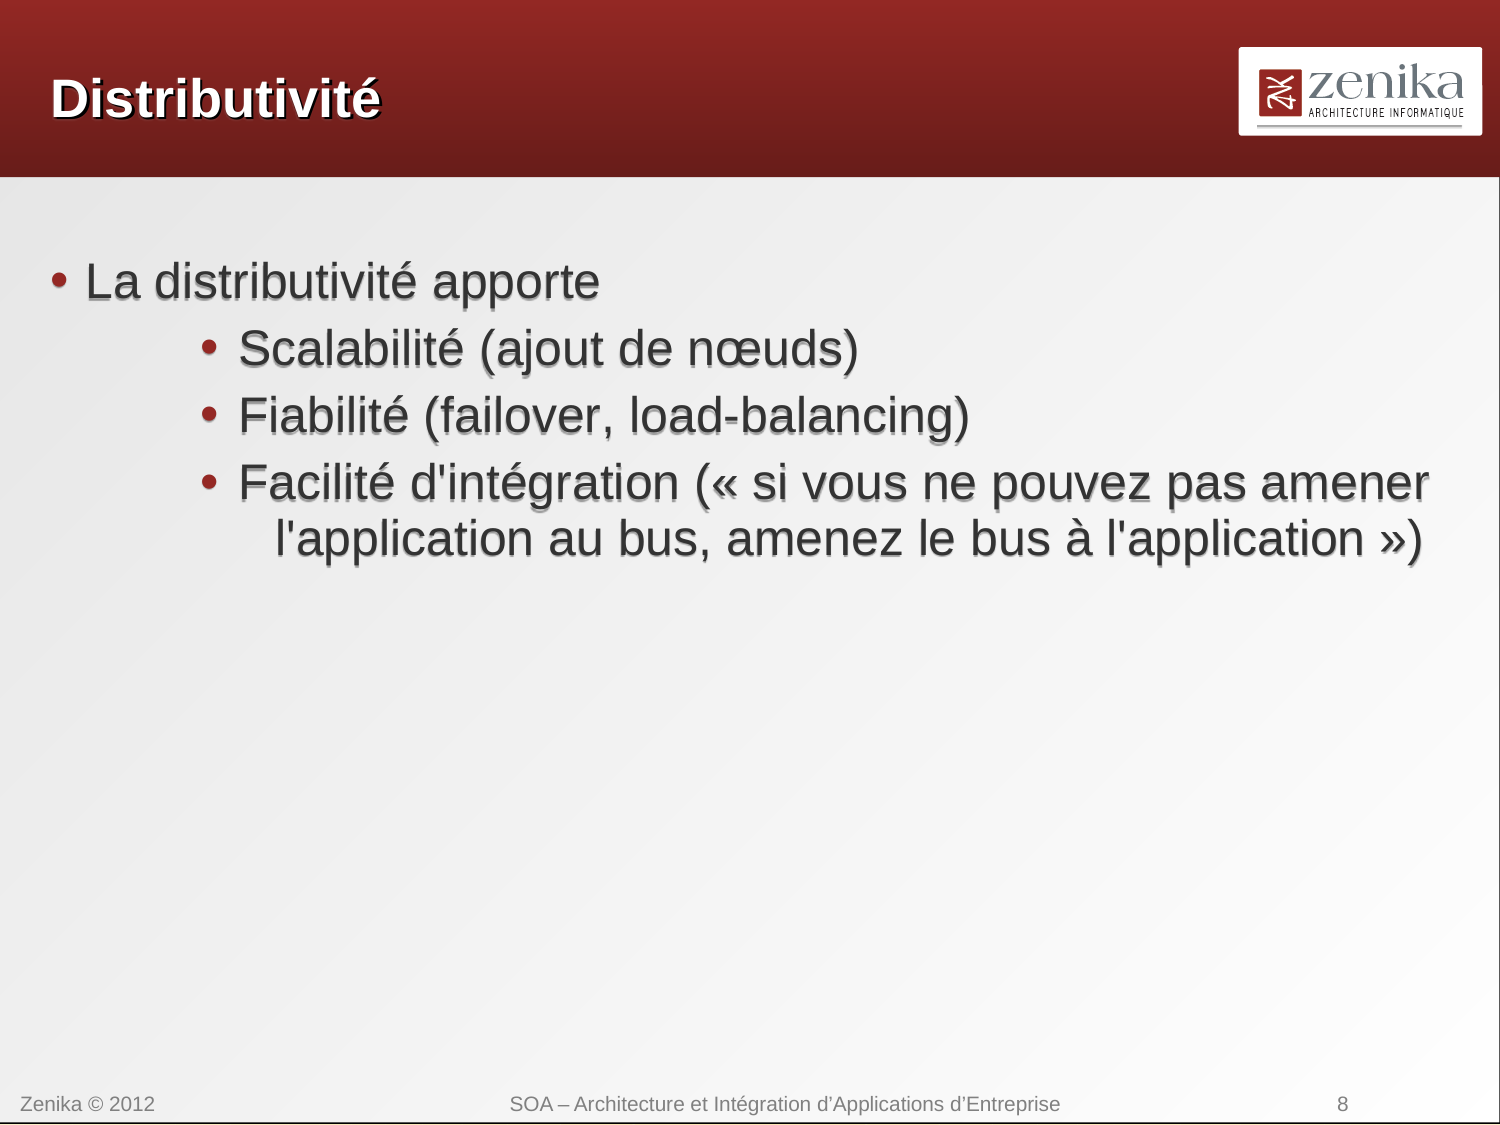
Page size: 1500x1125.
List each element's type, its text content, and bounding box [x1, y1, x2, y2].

title Distributivité [50, 22, 1206, 172]
subtitle La distributivité apporte Scalabilité (ajout de nœuds) Fiabilité (failover, load-balancing) Facilité d'intégration (« si vous ne pouvez pas amener l'application au bus, amenez le bus à l'application ») [50, 249, 1477, 1064]
